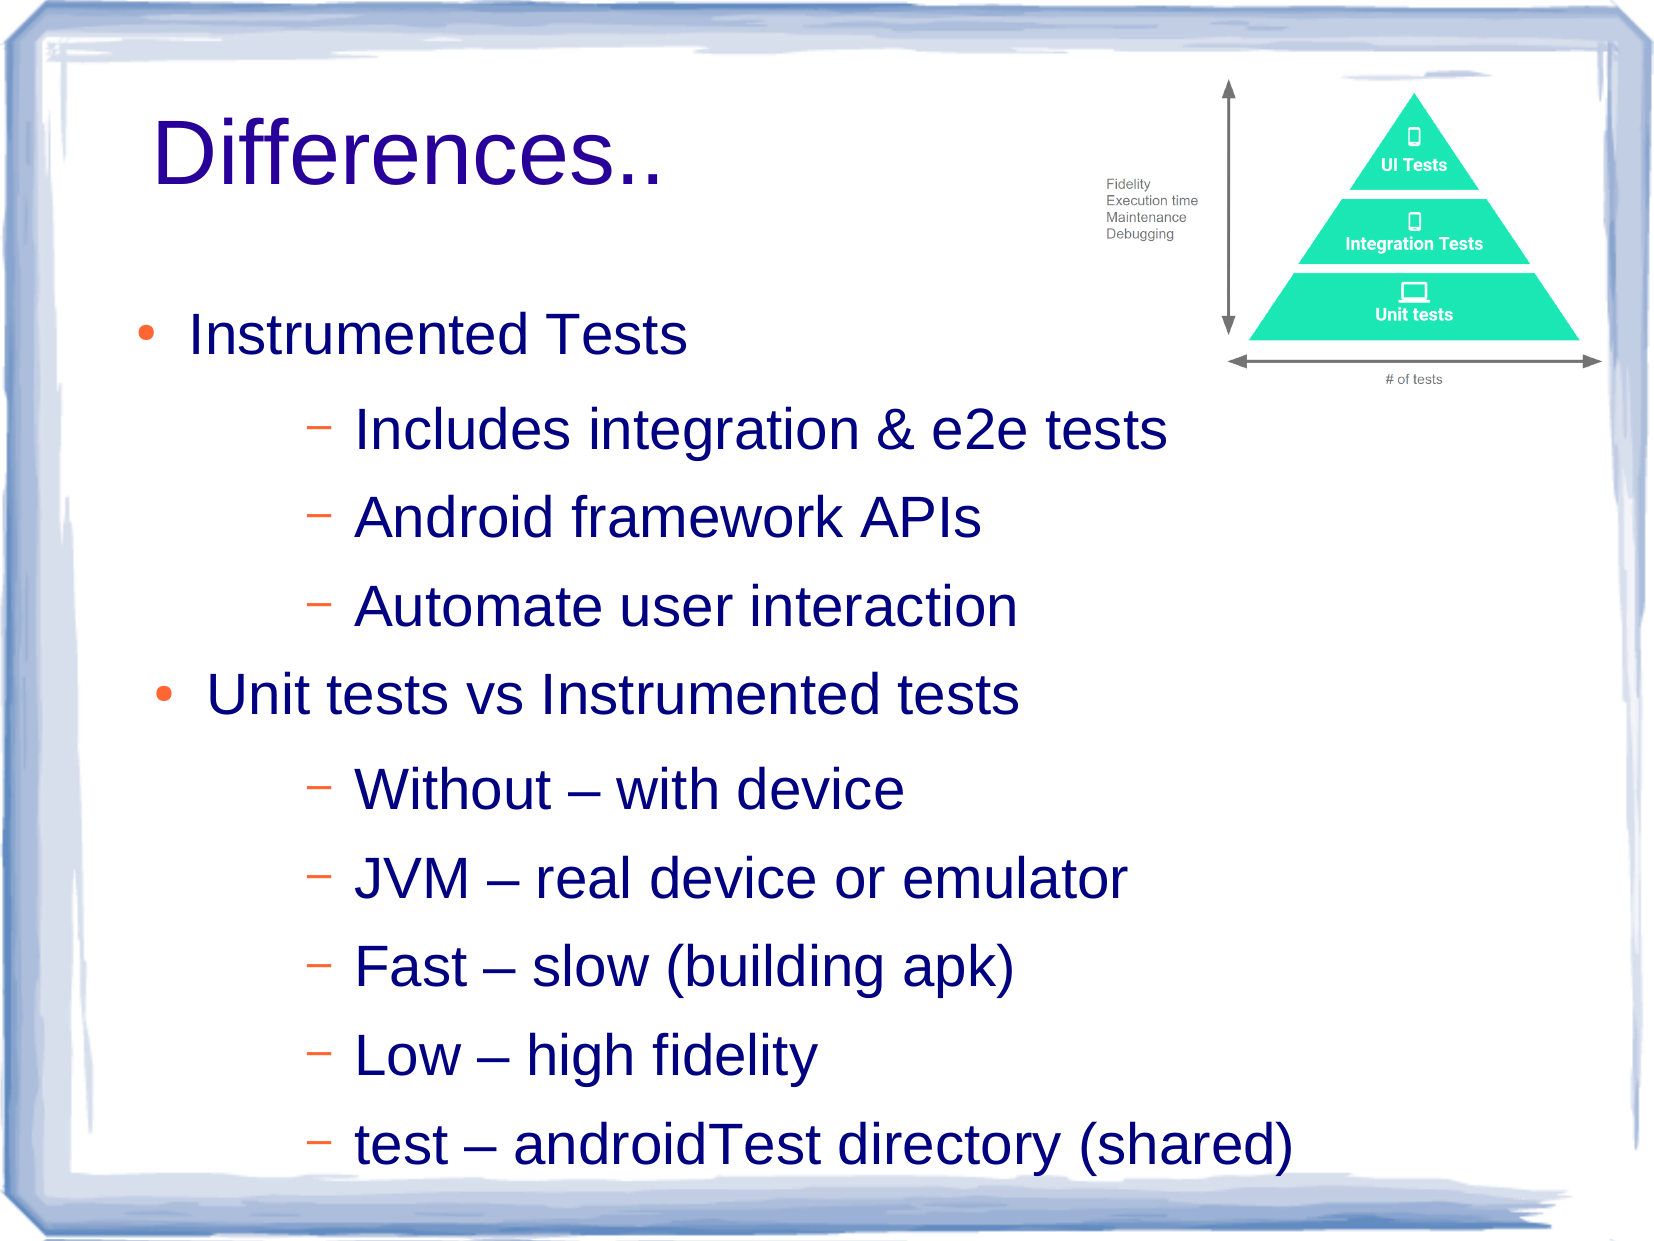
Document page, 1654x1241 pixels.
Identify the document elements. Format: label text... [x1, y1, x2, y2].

list Instrumented Tests Includes integration & e2e tests Android framework APIs Automate user interaction Unit tests vs Instrumented tests Without – with device JVM – real device or emulator Fast – slow (building apk) Low – high fidelity test – androidTest directory (shared) [118, 301, 1571, 1177]
title Differences.. [151, 49, 1571, 257]
picture [0, 0, 1654, 1241]
